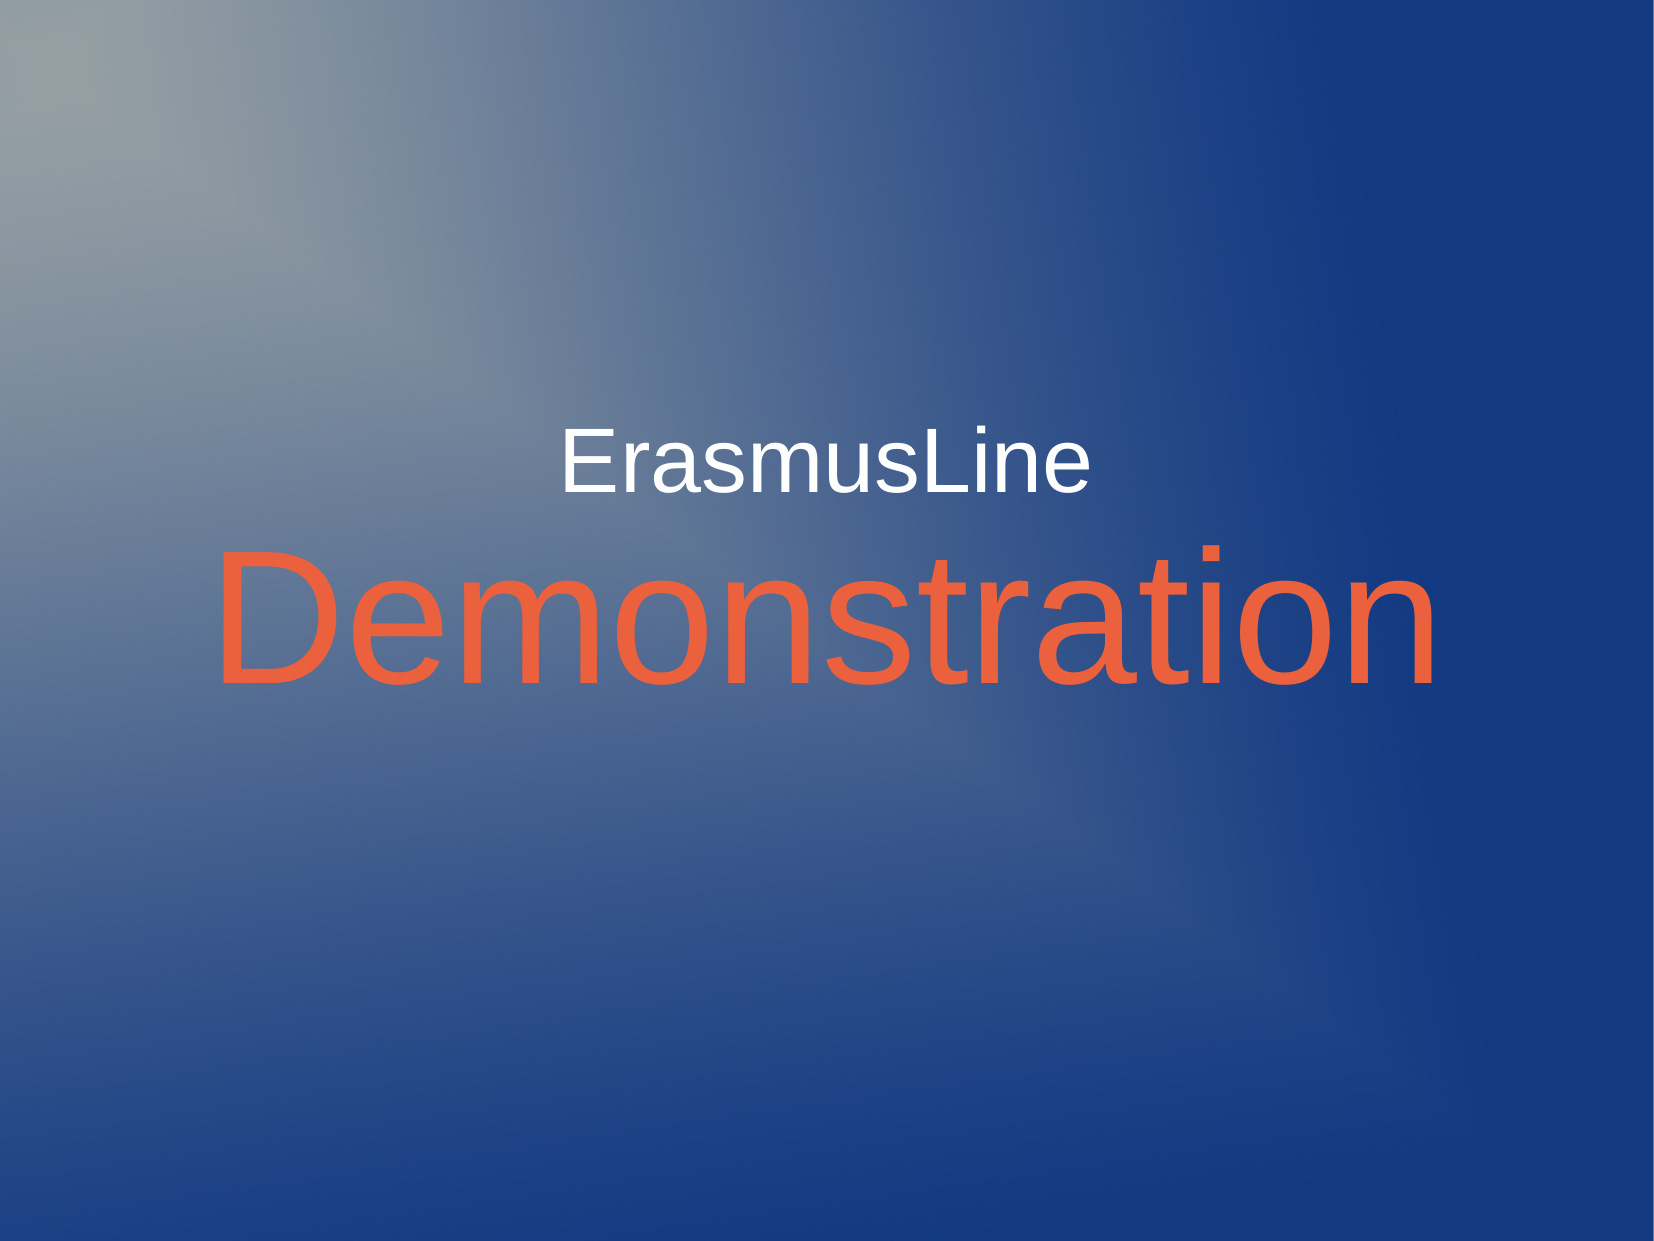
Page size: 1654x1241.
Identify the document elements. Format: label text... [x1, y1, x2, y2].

picture [0, 0, 1654, 1241]
title ErasmusLine Demonstration [82, 409, 1571, 725]
